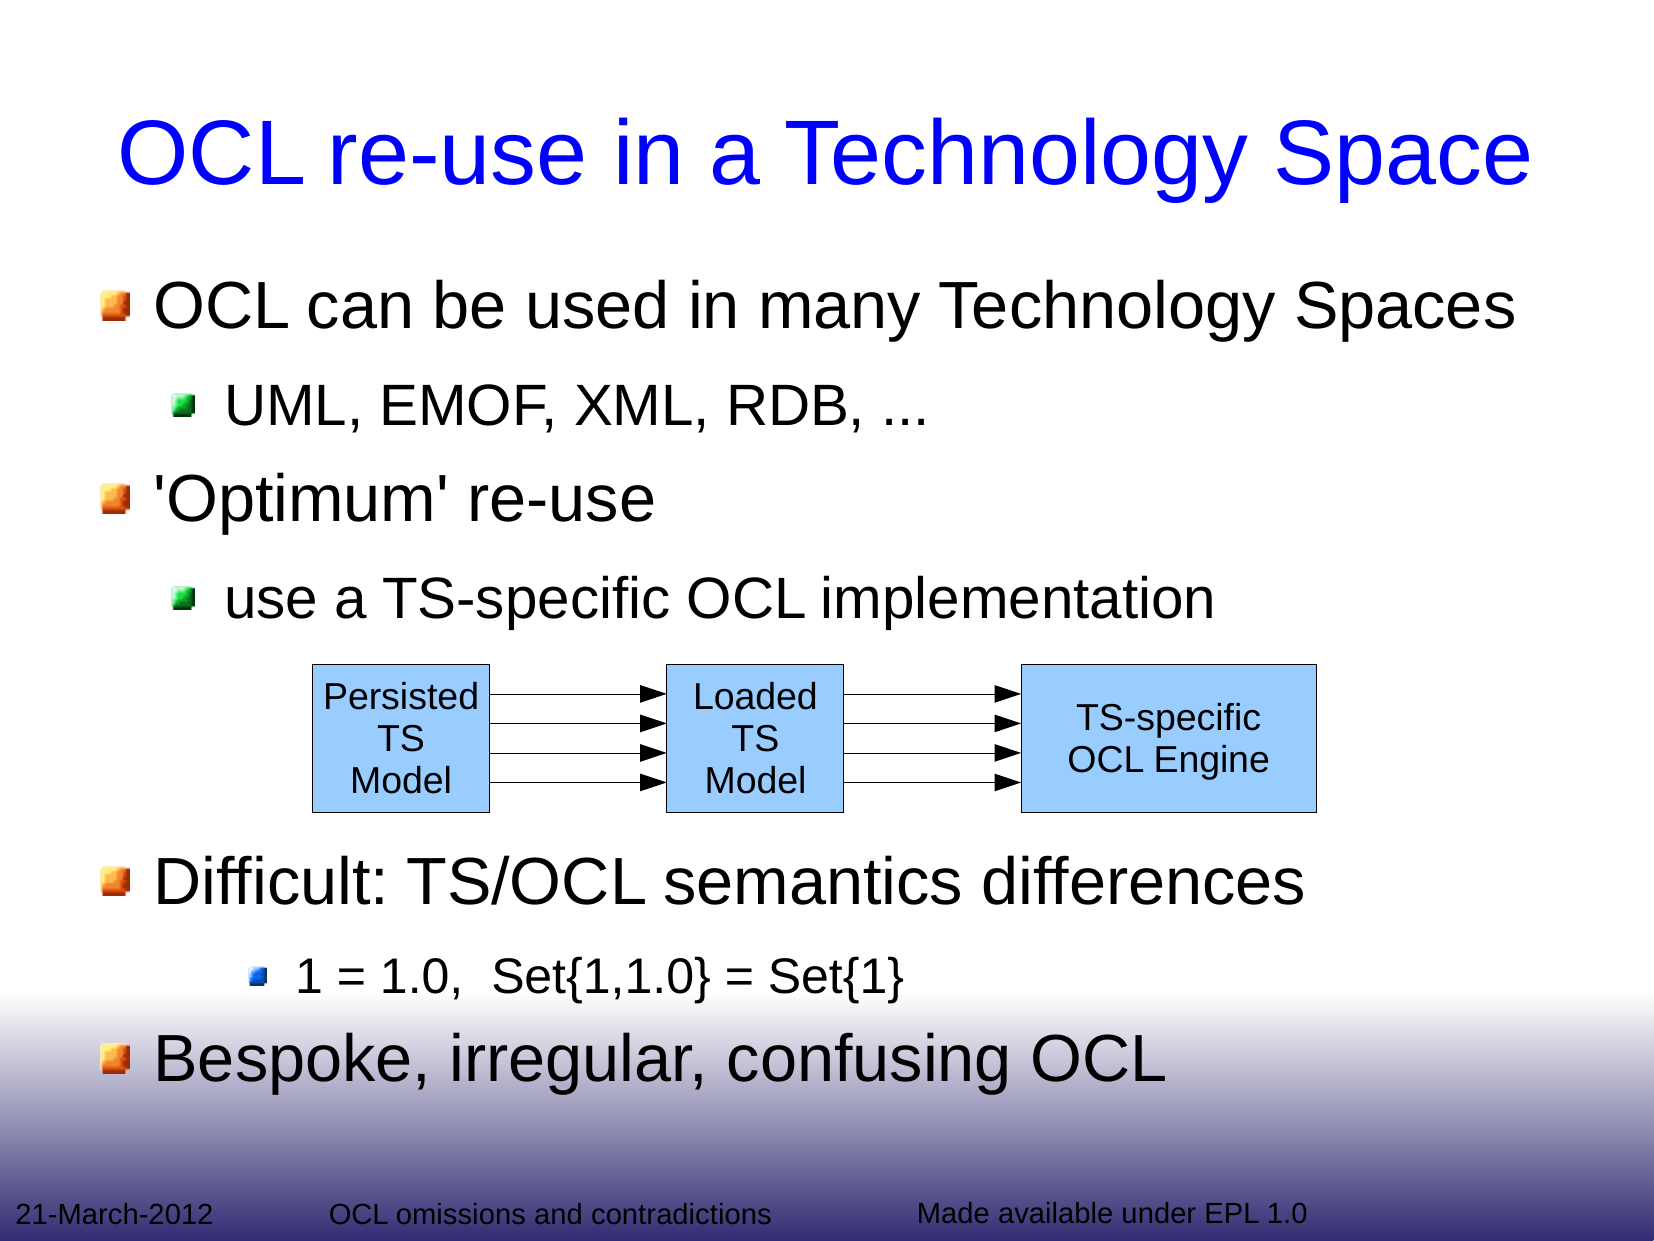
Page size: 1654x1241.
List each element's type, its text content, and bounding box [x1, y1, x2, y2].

text_box Persisted TS Model [312, 664, 490, 813]
title OCL re-use in a Technology Space [82, 49, 1571, 257]
list OCL can be used in many Technology Spaces UML, EMOF, XML, RDB, ... 'Optimum' re-use use a TS-specific OCL implementation Difficult: TS/OCL semantics differences 1 = 1.0, Set{1,1.0} = Set{1} Bespoke, irregular, confusing OCL [82, 268, 1571, 1109]
text_box TS-specific OCL Engine [1021, 664, 1317, 813]
text_box Loaded TS Model [666, 664, 844, 813]
